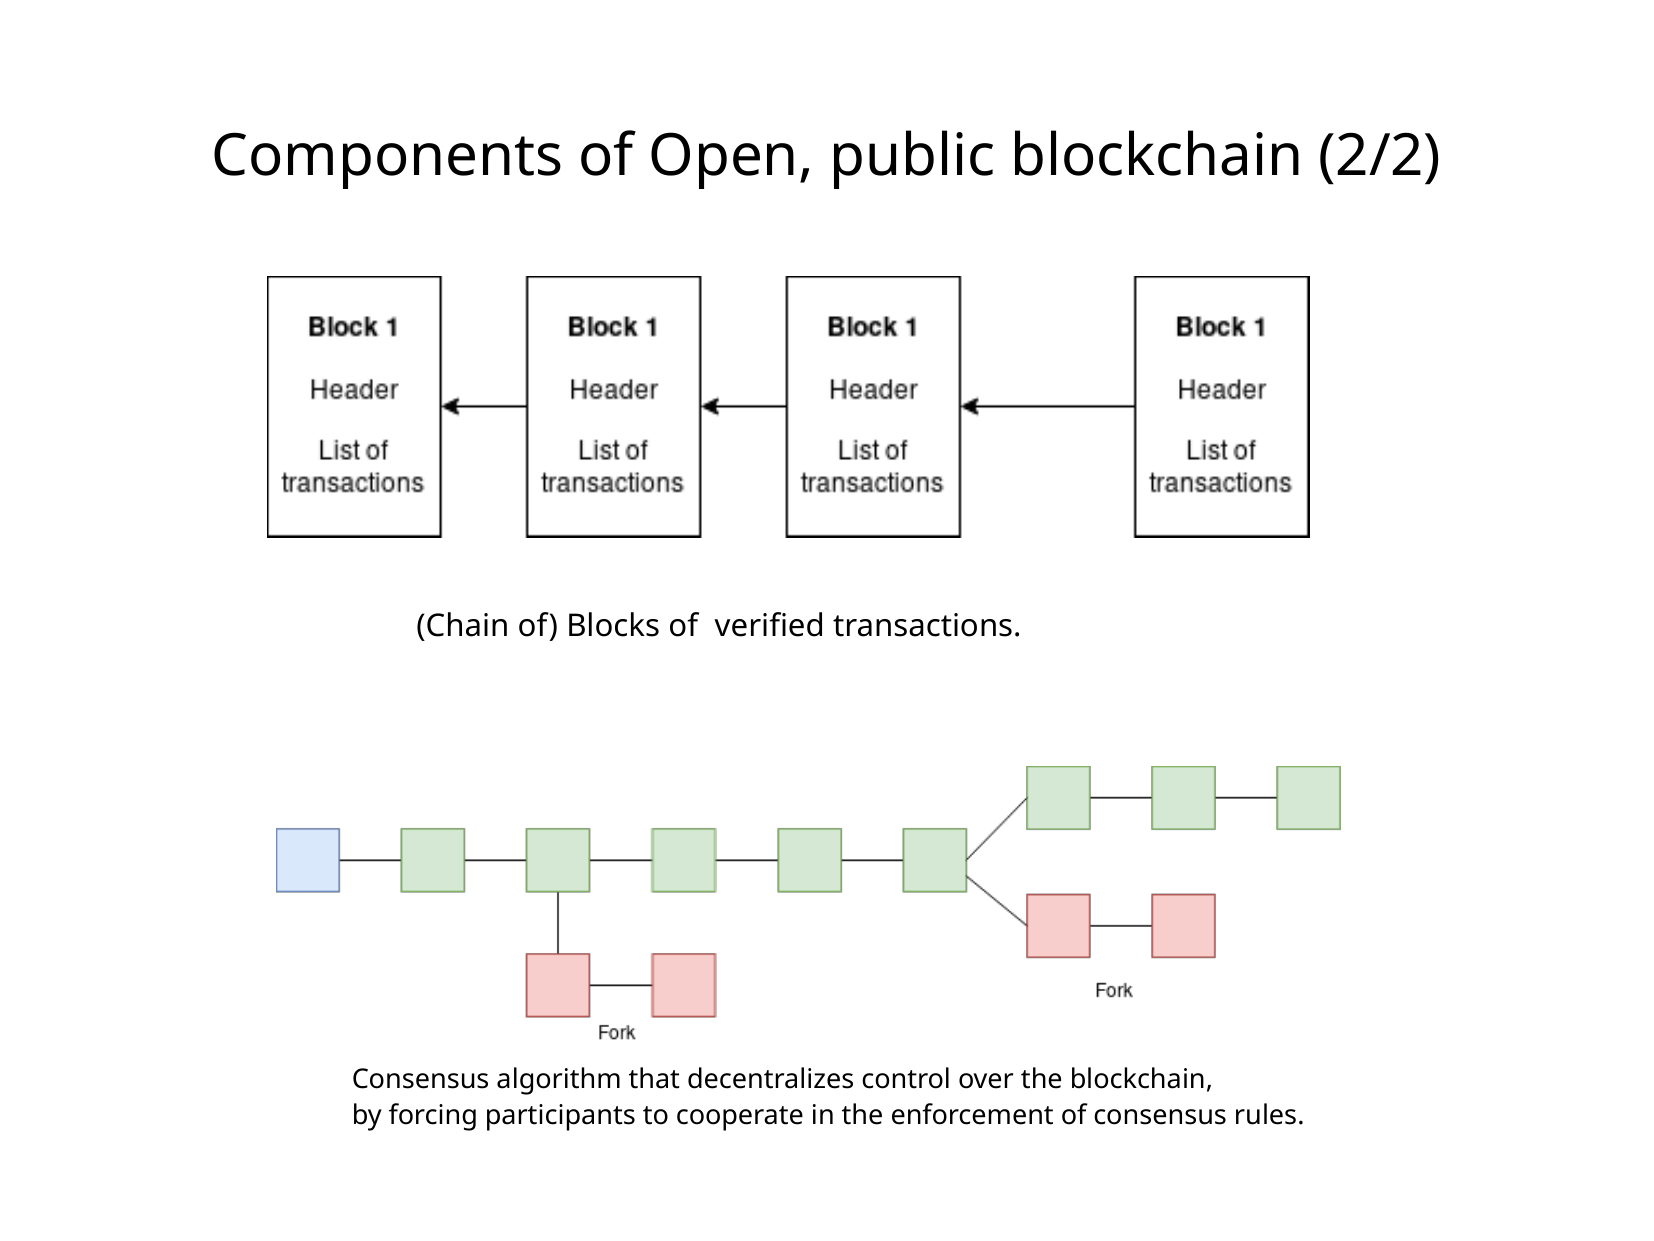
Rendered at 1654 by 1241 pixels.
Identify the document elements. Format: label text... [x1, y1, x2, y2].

title Components of Open, public blockchain (2/2) [82, 49, 1571, 257]
text_box Consensus algorithm that decentralizes control over the blockchain, by forcing participants to cooperate in the enforcement of consensus rules. [337, 1052, 1341, 1148]
picture [276, 766, 1341, 1053]
text_box (Chain of) Blocks of verified transactions. [401, 595, 1103, 650]
picture [267, 276, 1310, 538]
